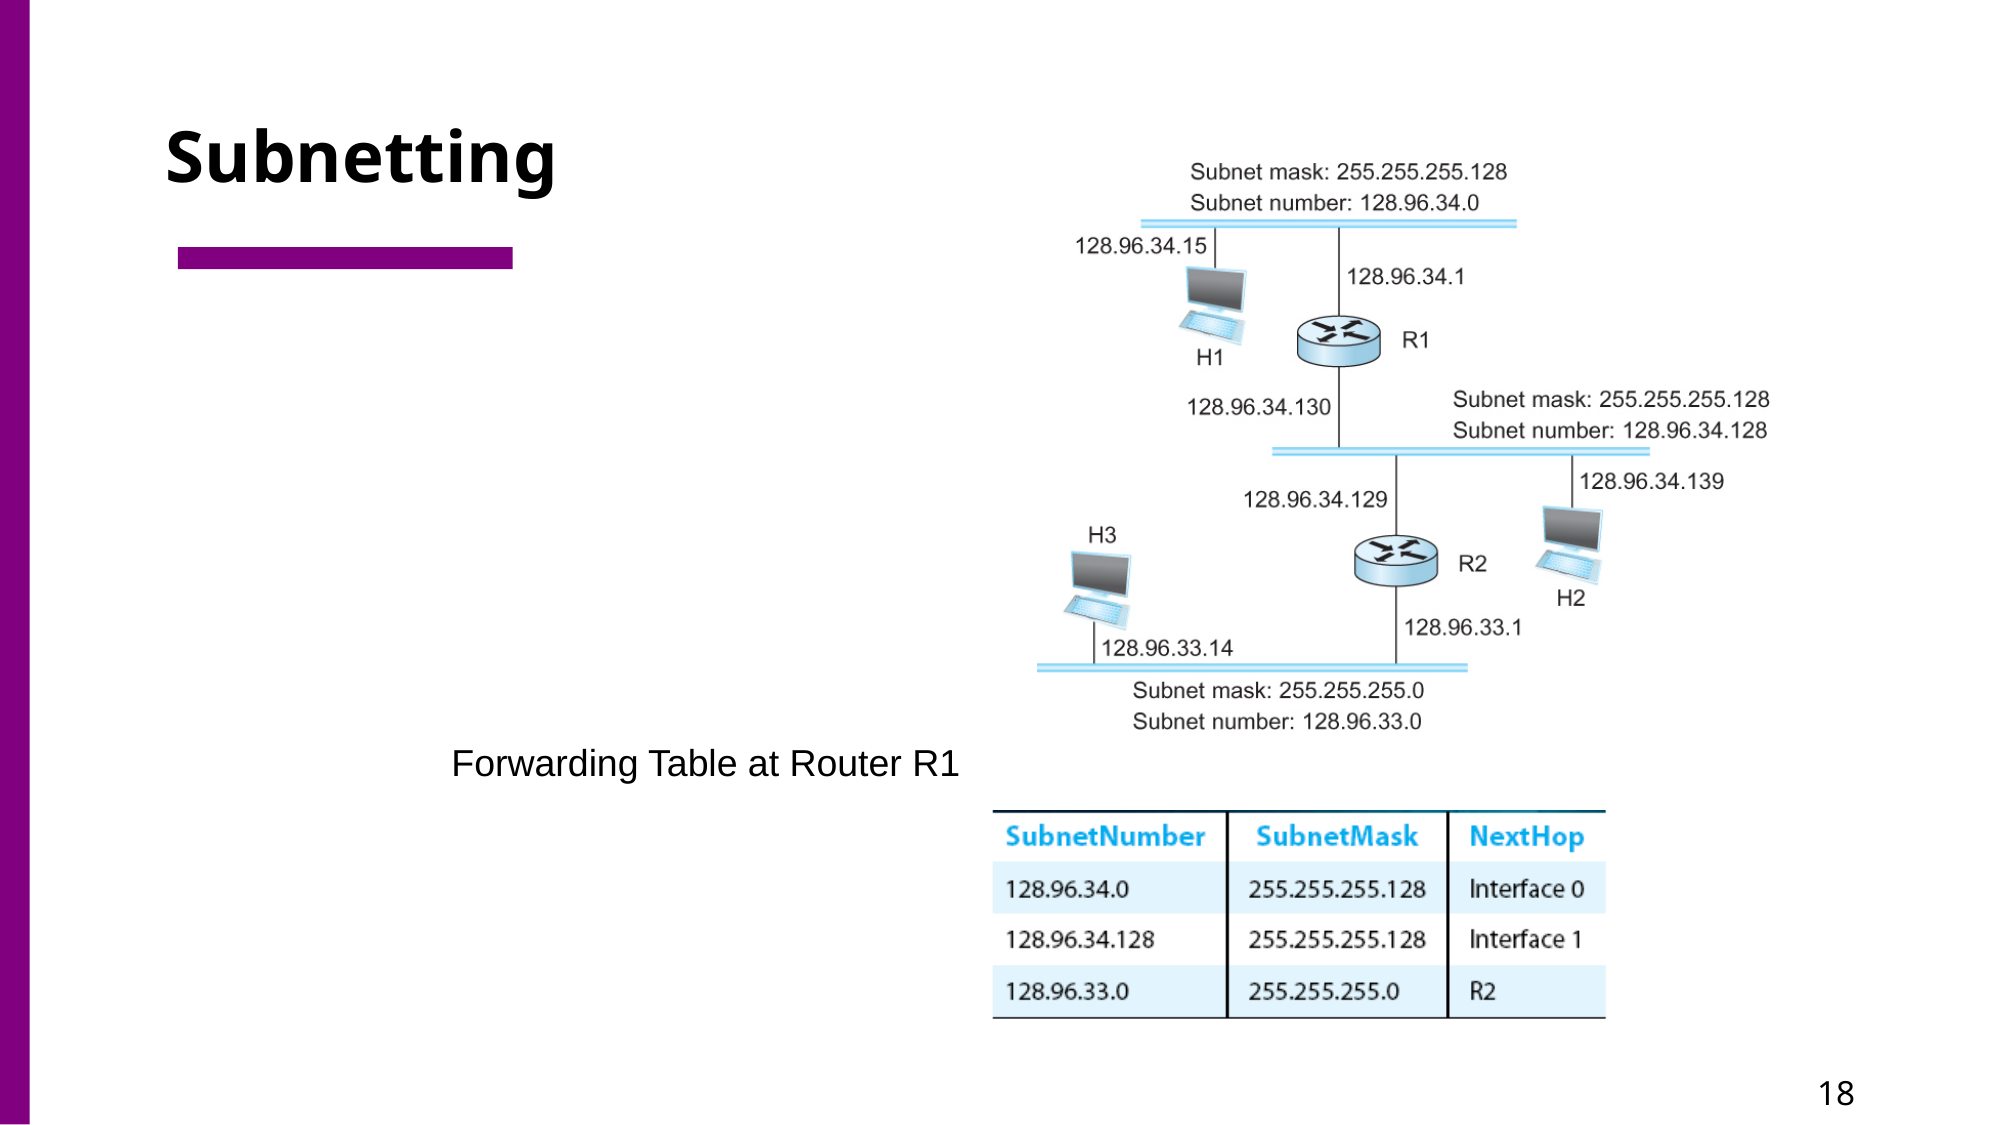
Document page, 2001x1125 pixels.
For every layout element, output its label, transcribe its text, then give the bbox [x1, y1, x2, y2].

text_box Subnetting [151, 0, 1849, 212]
picture [990, 810, 1617, 1030]
text_box Forwarding Table at Router R1 [436, 735, 976, 792]
picture [1037, 160, 1770, 734]
